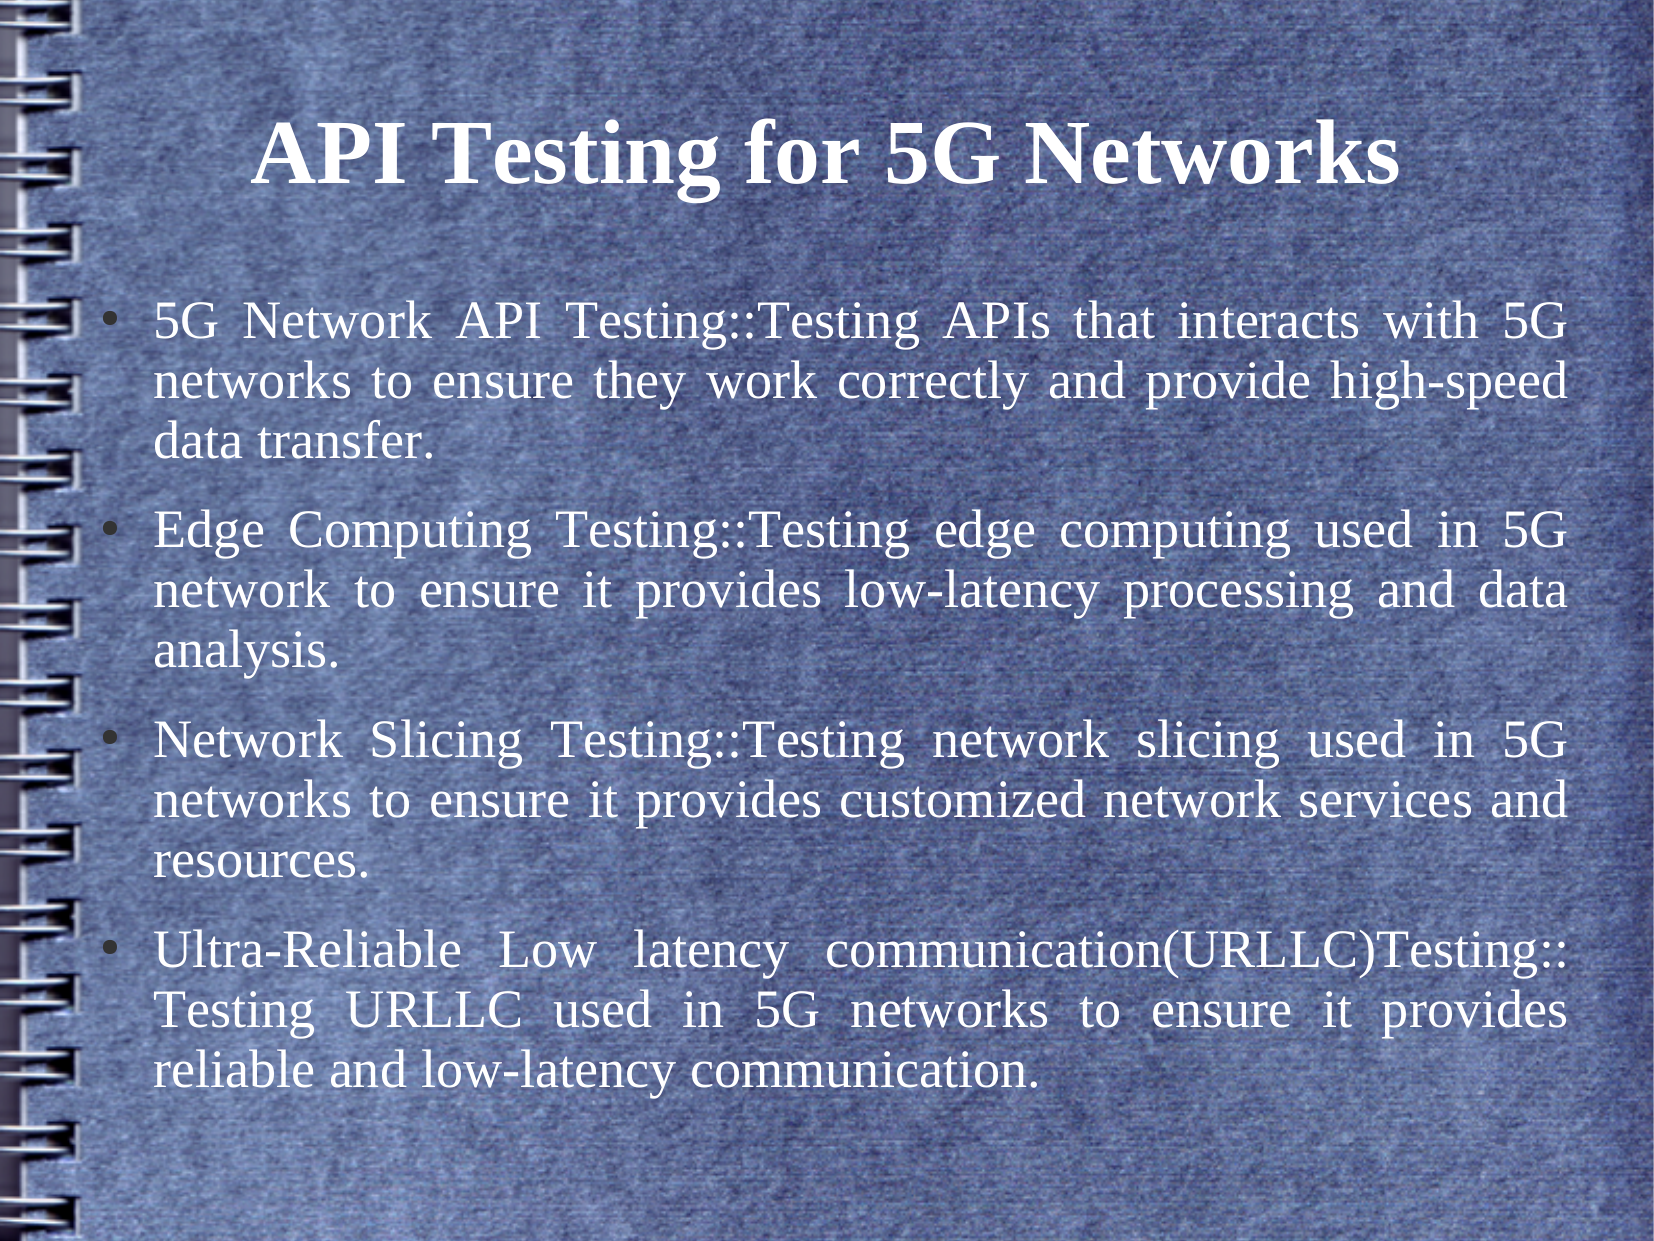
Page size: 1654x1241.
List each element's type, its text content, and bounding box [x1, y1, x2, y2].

picture [0, 0, 1654, 1241]
title API Testing for 5G Networks [82, 49, 1571, 257]
list 5G Network API Testing::Testing APIs that interacts with 5G networks to ensure they work correctly and provide high-speed data transfer. Edge Computing Testing::Testing edge computing used in 5G network to ensure it provides low-latency processing and data analysis. Network Slicing Testing::Testing network slicing used in 5G networks to ensure it provides customized network services and resources. Ultra-Reliable Low latency communication(URLLC)Testing:: Testing URLLC used in 5G networks to ensure it provides reliable and low-latency communication. [82, 290, 1571, 1111]
